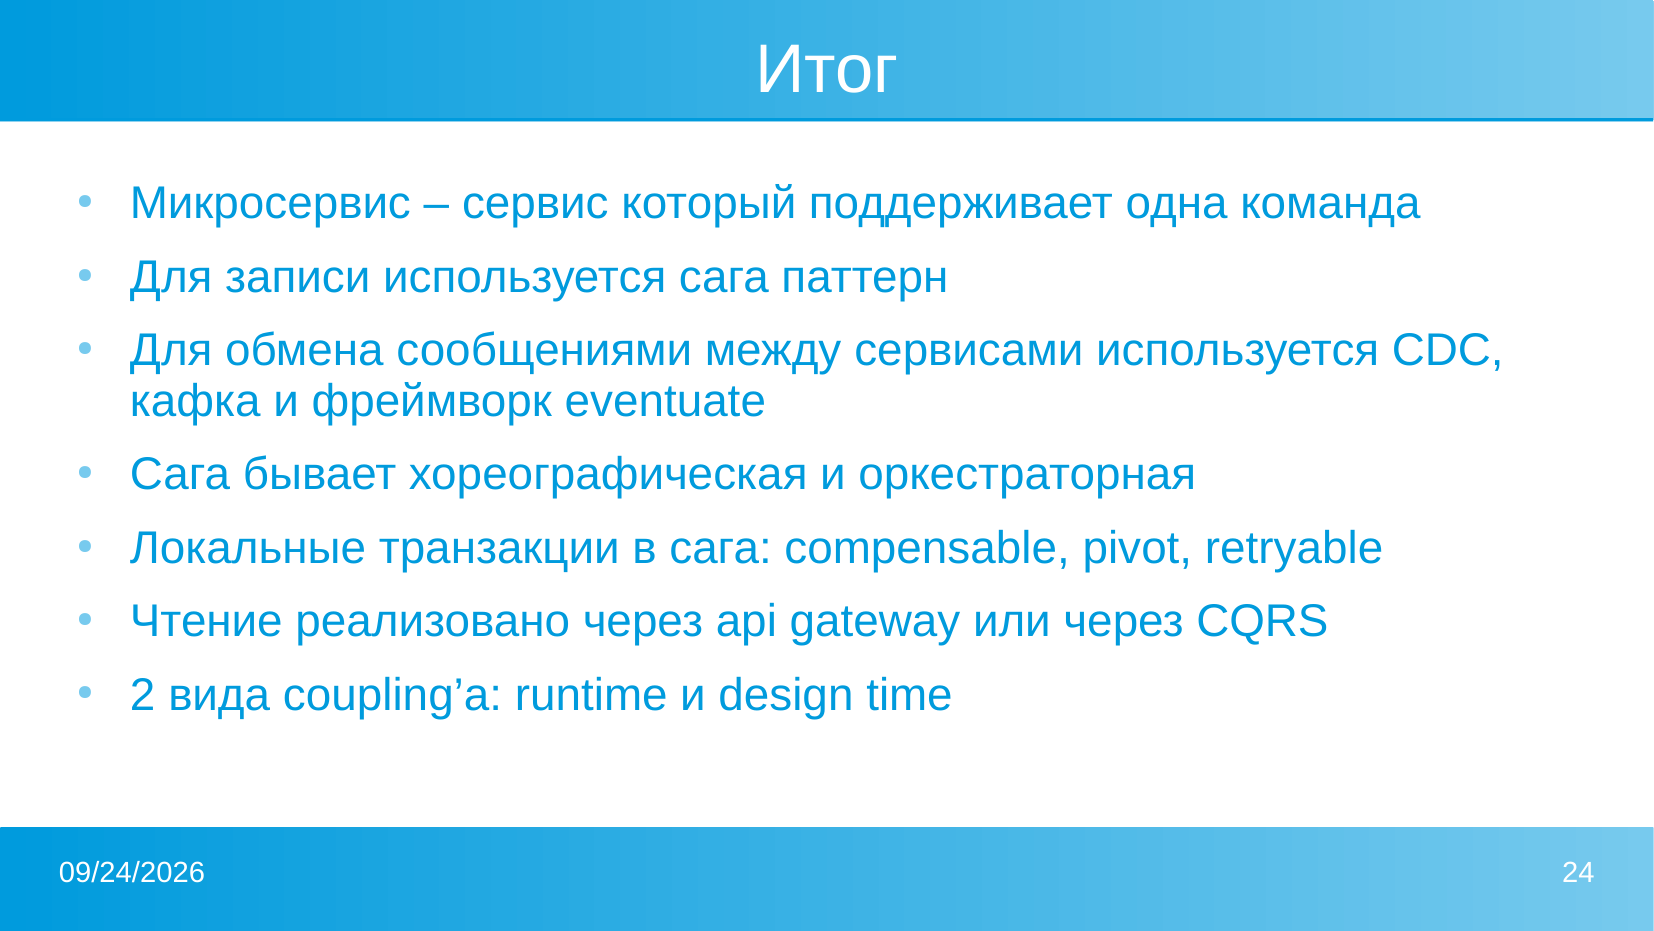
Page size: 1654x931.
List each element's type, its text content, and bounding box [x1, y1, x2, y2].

title Итог [59, 29, 1595, 108]
list Микросервис – сервис который поддерживает одна команда Для записи используется сага паттерн Для обмена сообщениями между сервисами используется CDC, кафка и фреймворк eventuate Сага бывает хореографическая и оркестраторная Локальные транзакции в сага: compensable, pivot, retryable Чтение реализовано через api gateway или через CQRS 2 вида coupling’а: runtime и design time [59, 177, 1595, 768]
